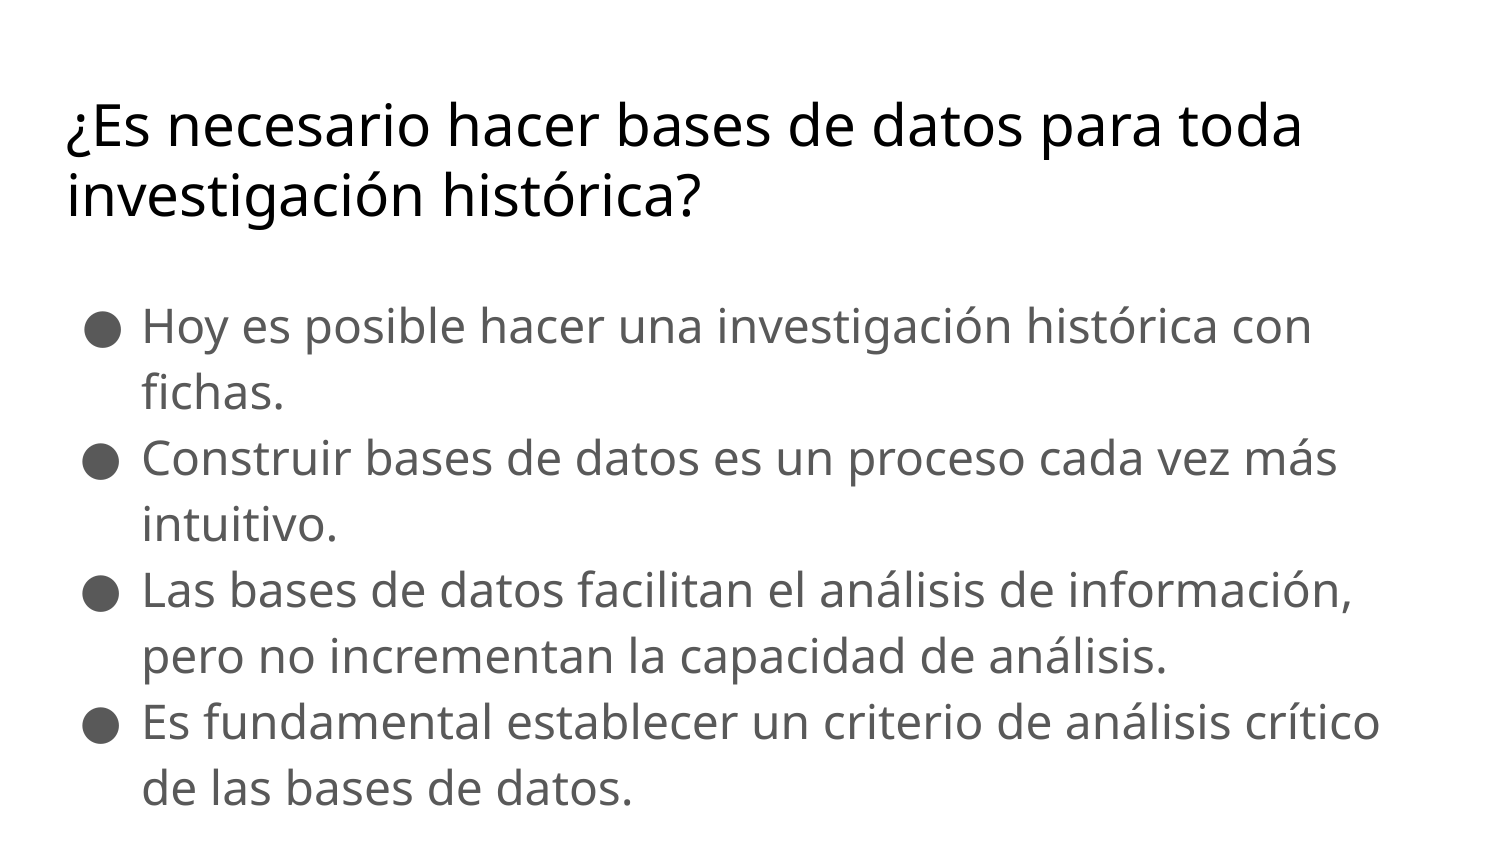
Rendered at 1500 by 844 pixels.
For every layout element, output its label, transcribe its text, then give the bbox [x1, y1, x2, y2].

list Hoy es posible hacer una investigación histórica con fichas. Construir bases de datos es un proceso cada vez más intuitivo. Las bases de datos facilitan el análisis de información, pero no incrementan la capacidad de análisis. Es fundamental establecer un criterio de análisis crítico de las bases de datos. [51, 271, 1449, 750]
title ¿Es necesario hacer bases de datos para toda investigación histórica? [51, 72, 1449, 167]
